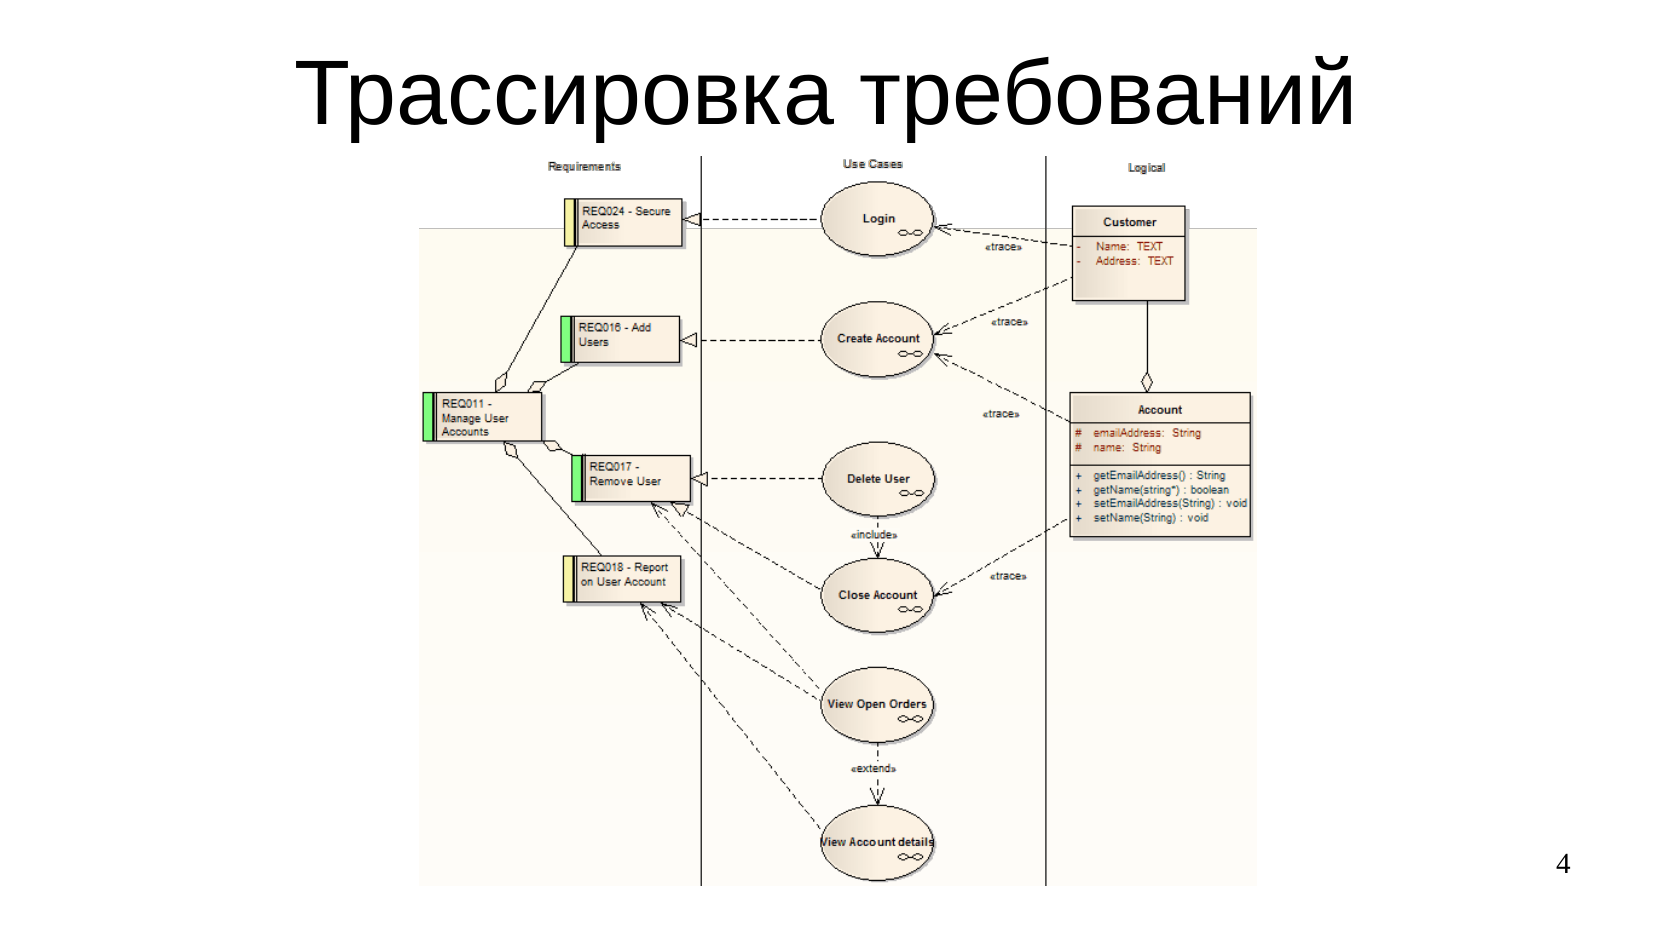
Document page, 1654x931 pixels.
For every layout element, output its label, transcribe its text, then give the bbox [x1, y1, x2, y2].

picture [419, 156, 1257, 886]
title Трассировка требований [82, 37, 1571, 148]
